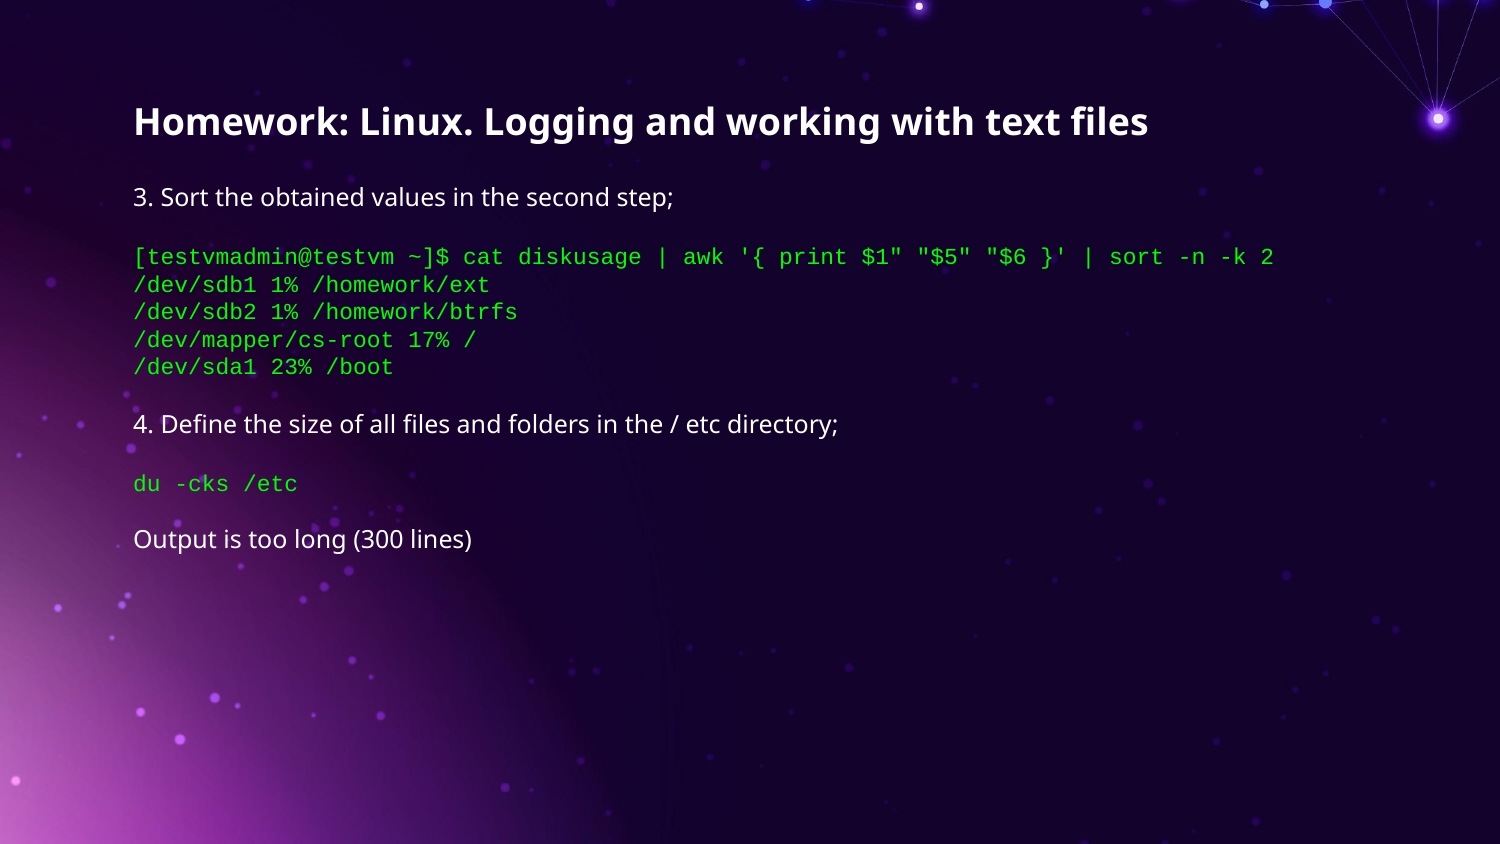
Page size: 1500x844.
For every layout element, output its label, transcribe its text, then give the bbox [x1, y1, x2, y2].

list 3. Sort the obtained values in the second step; [testvmadmin@testvm ~]$ cat diskusage | awk '{ print $1" "$5" "$6 }' | sort -n -k 2 /dev/sdb1 1% /homework/ext /dev/sdb2 1% /homework/btrfs /dev/mapper/cs-root 17% / /dev/sda1 23% /boot 4. Define the size of all files and folders in the / etc directory; du -cks /etc Output is too long (300 lines) [118, 166, 1382, 788]
picture [0, 0, 1500, 844]
title Homework: Linux. Logging and working with text files [118, 72, 1382, 166]
